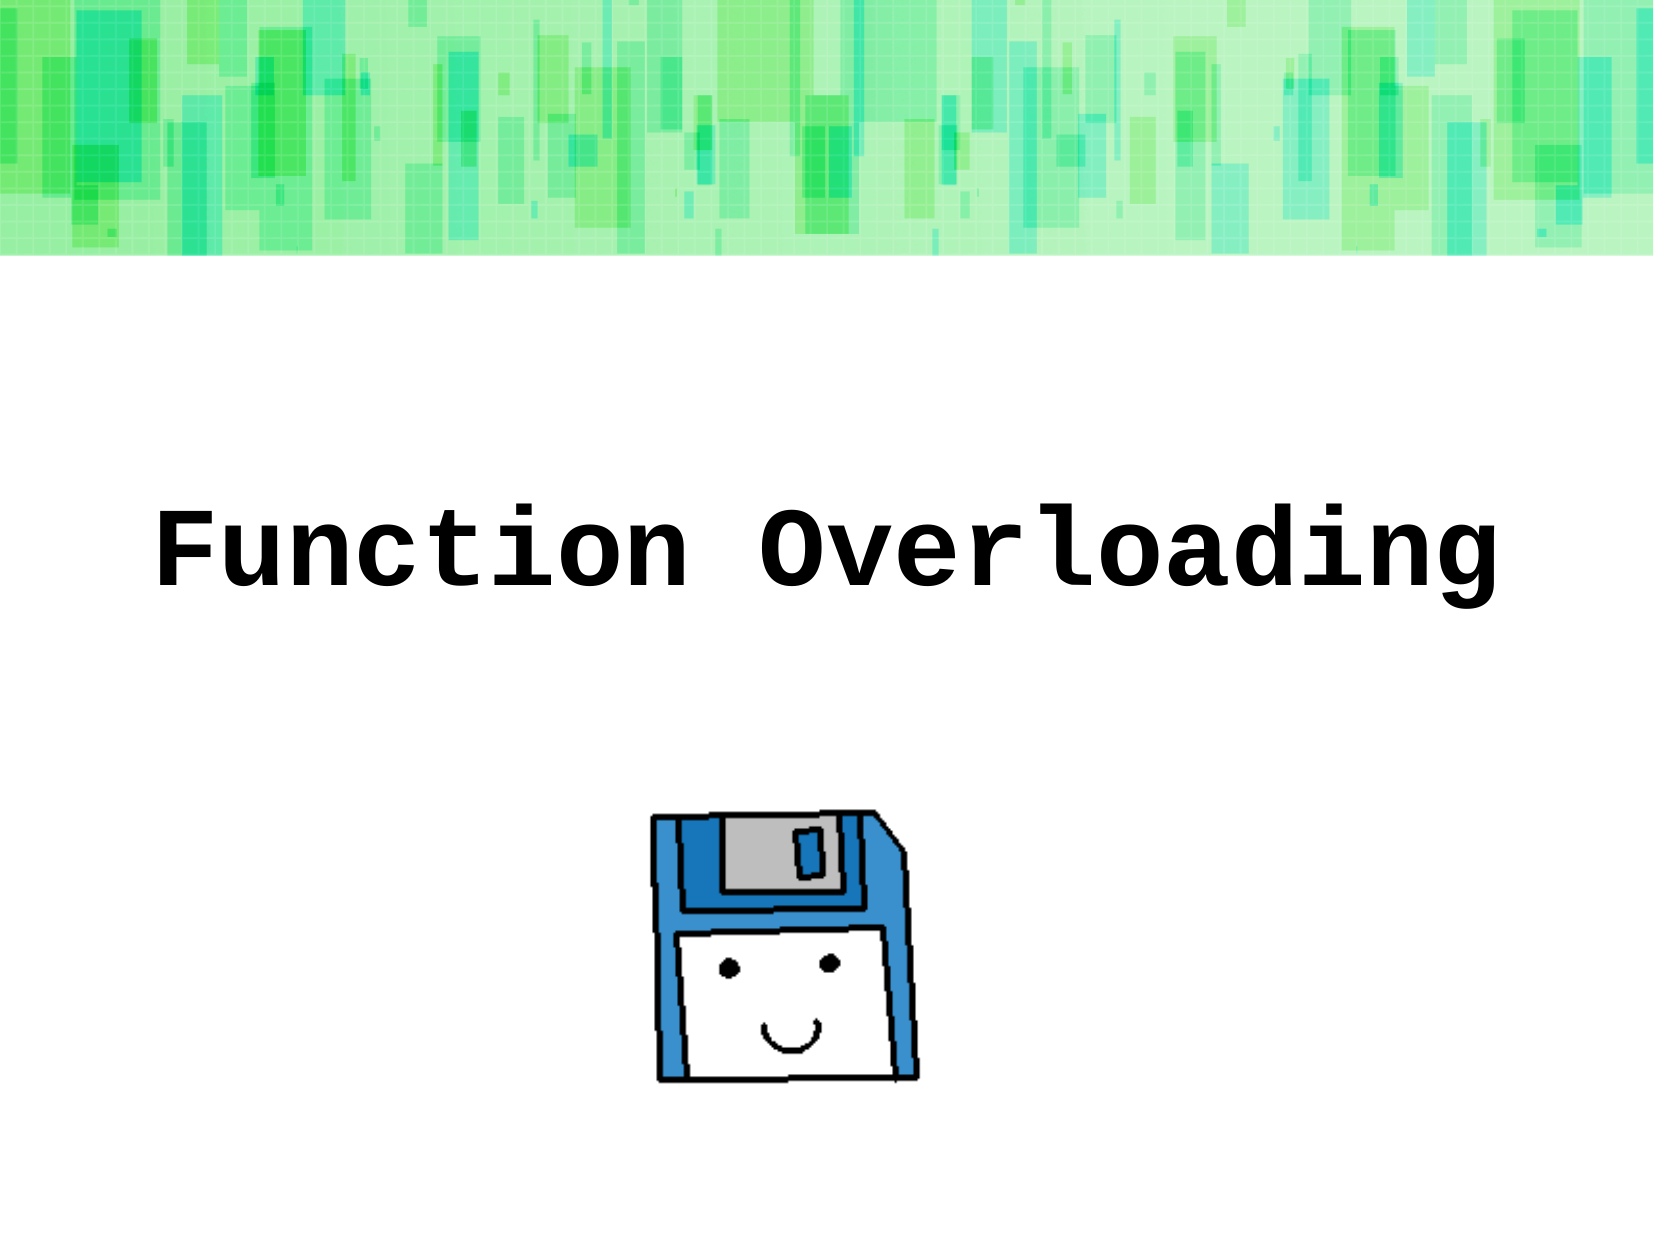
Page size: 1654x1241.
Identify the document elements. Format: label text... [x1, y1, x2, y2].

picture [0, 0, 1654, 1241]
text_box Function Overloading [82, 285, 1571, 826]
